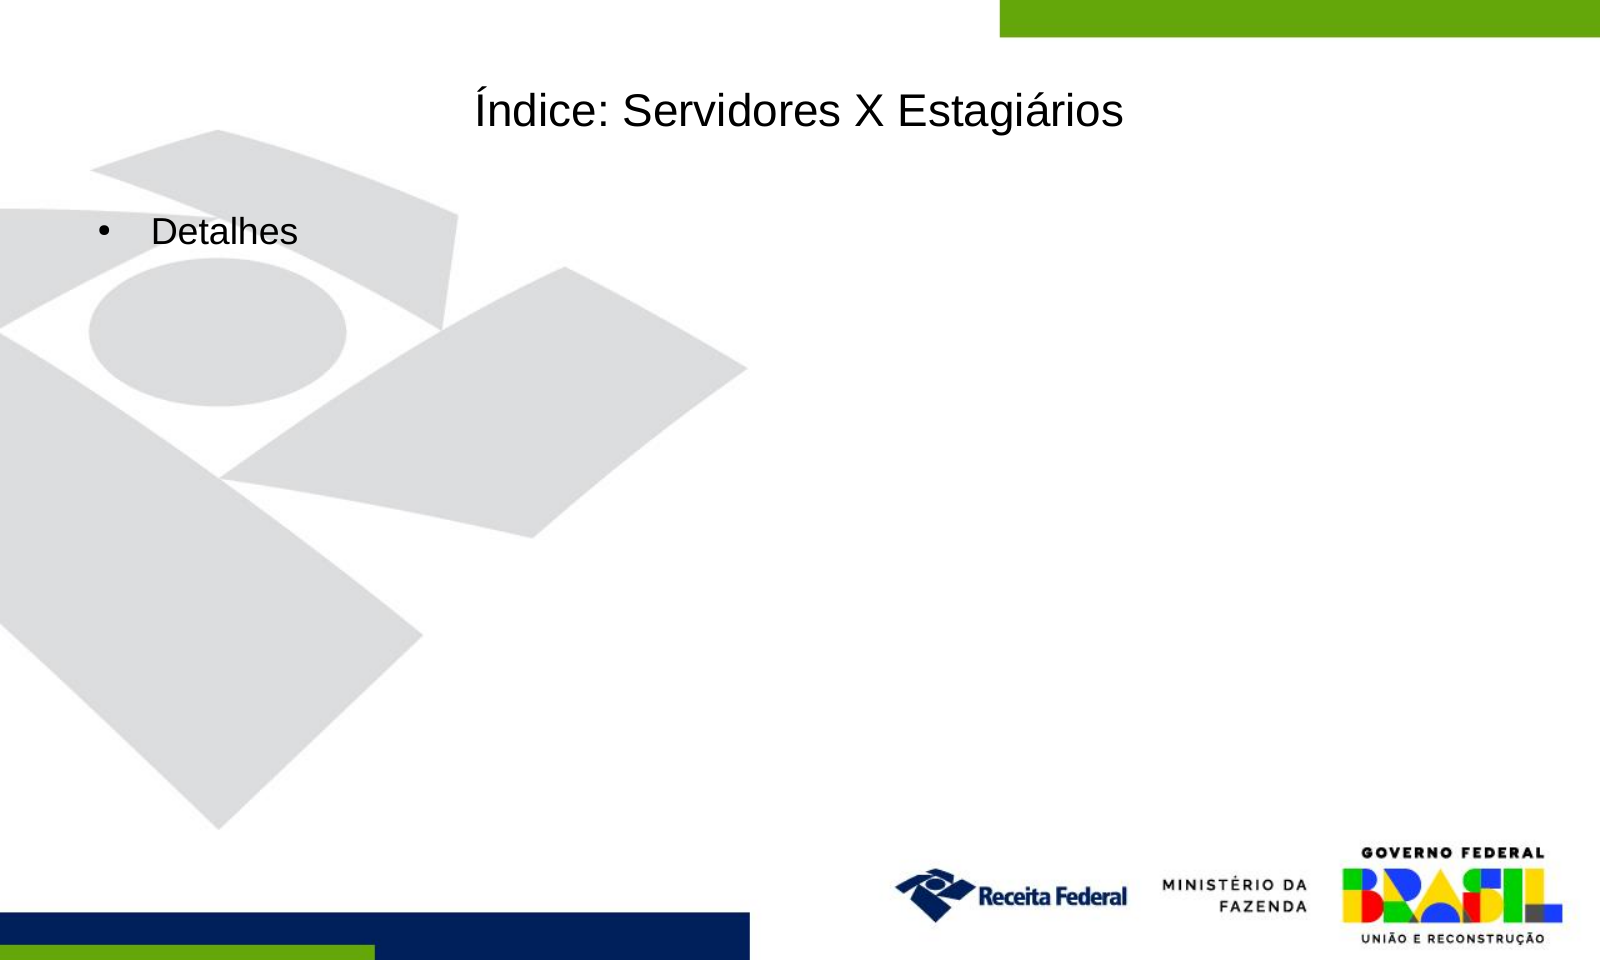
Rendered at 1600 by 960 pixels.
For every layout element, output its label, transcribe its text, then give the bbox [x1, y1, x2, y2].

picture [0, 0, 1600, 960]
list Detalhes [79, 210, 1520, 734]
title Índice: Servidores X Estagiários [79, 35, 1520, 187]
